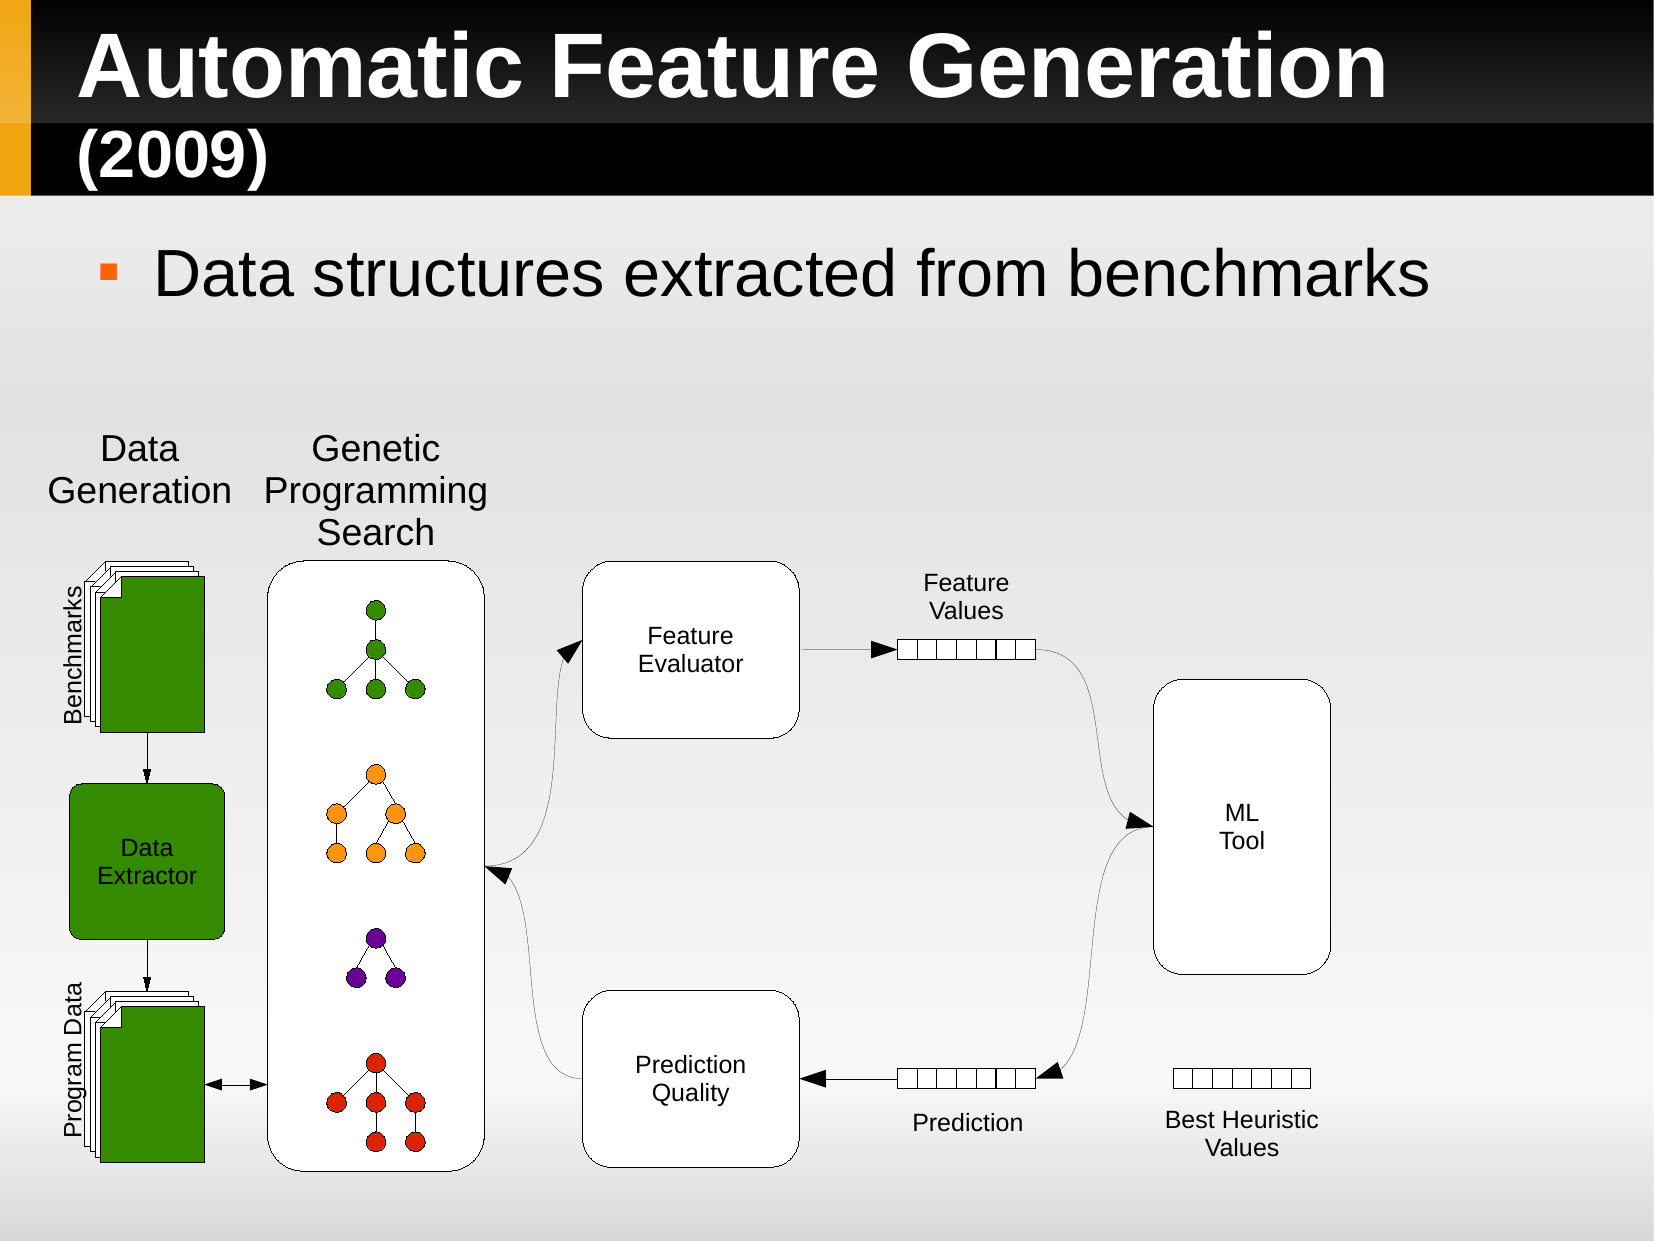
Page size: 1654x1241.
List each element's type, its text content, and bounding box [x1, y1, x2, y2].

text_box [1173, 1068, 1311, 1089]
text_box Benchmarks [51, 563, 115, 741]
text_box [95, 977, 205, 1163]
text_box Program Data [51, 946, 115, 1154]
text_box Data Generation [11, 420, 268, 529]
text_box [897, 639, 1036, 660]
text_box [143, 769, 151, 784]
picture [0, 0, 1654, 1241]
text_box Data Extractor [69, 783, 225, 940]
text_box ML Tool [1153, 679, 1331, 975]
text_box [267, 575, 485, 1172]
text_box [897, 1068, 1036, 1089]
text_box [103, 561, 205, 733]
text_box Feature Values [877, 561, 1056, 639]
text_box Best Heuristic Values [1133, 1098, 1351, 1176]
text_box Feature Evaluator [582, 561, 800, 739]
list Data structures extracted from benchmarks [82, 236, 1571, 434]
text_box Prediction Quality [582, 990, 800, 1168]
text_box Genetic Programming Search [248, 434, 504, 575]
text_box Prediction [879, 1100, 1057, 1148]
title Automatic Feature Generation (2009) [76, 0, 1565, 208]
